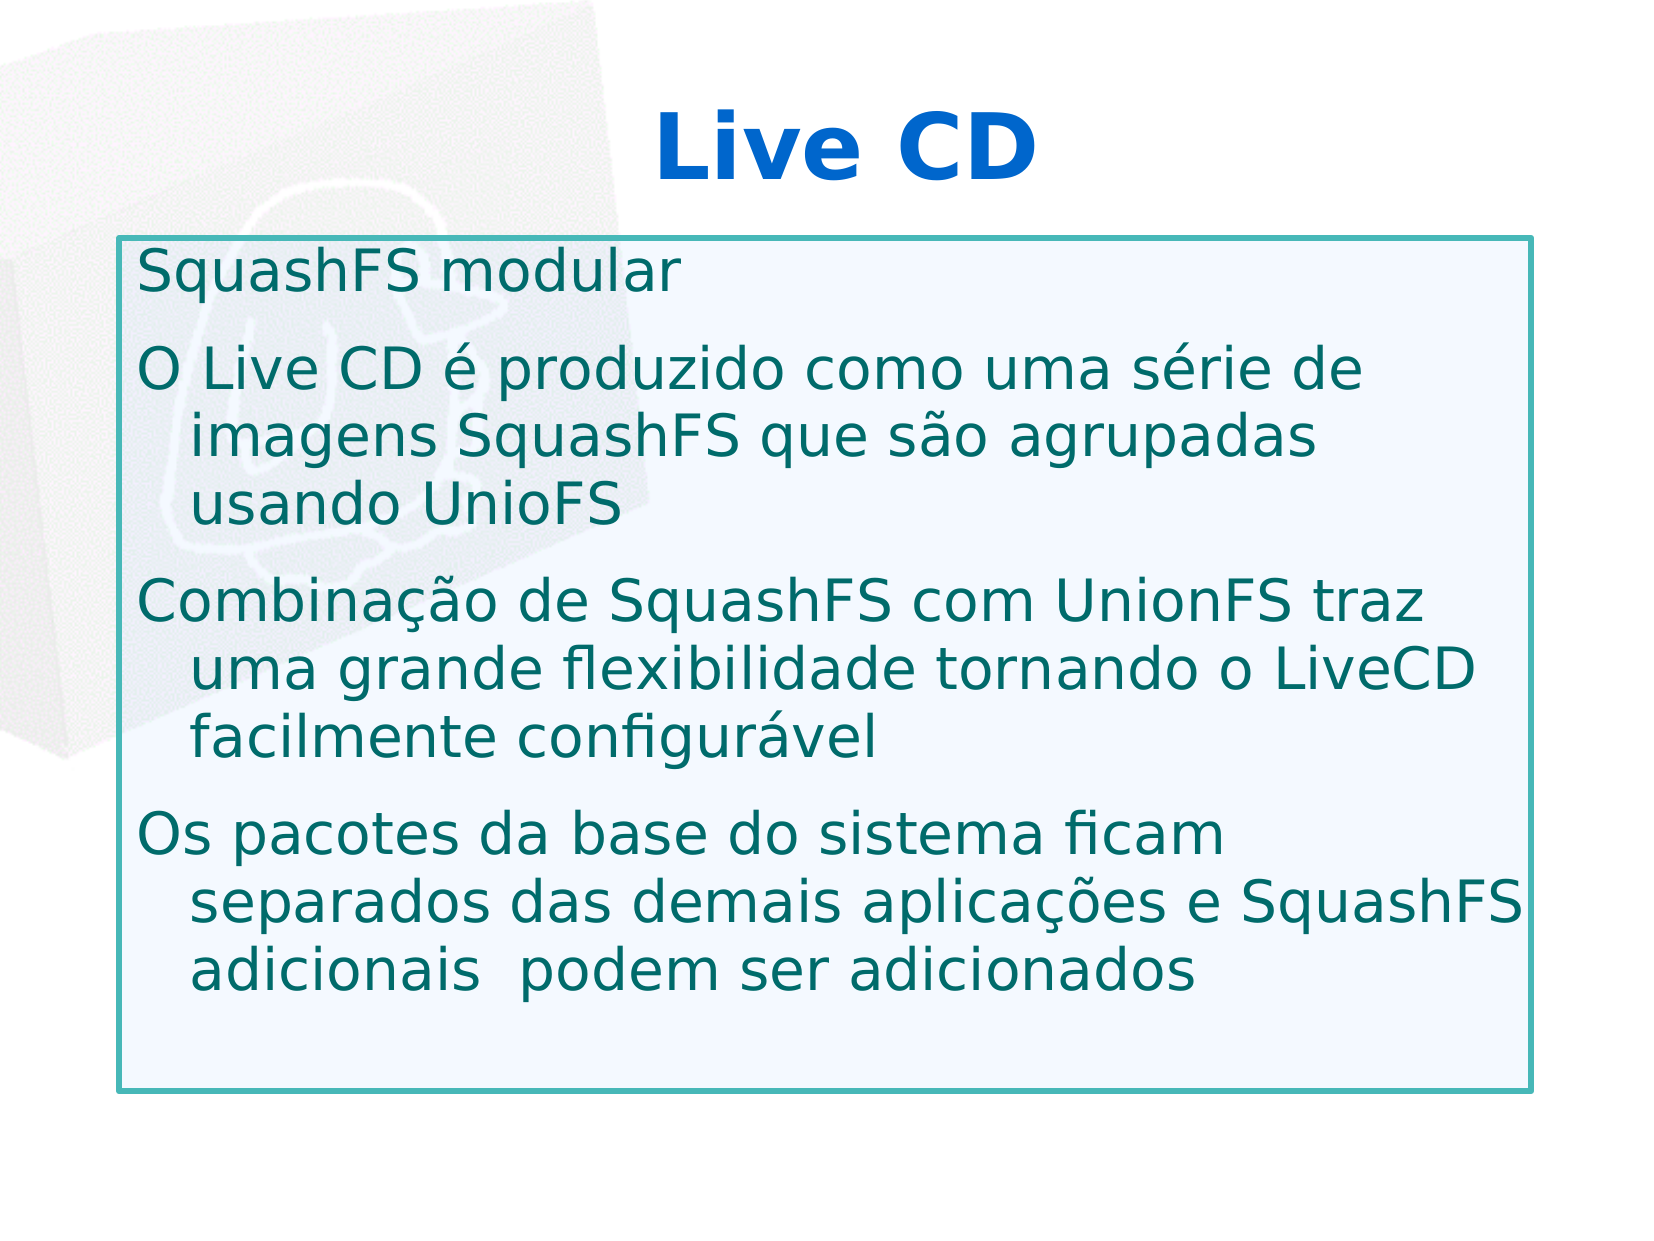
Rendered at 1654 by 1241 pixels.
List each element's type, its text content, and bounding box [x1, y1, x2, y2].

picture [0, 0, 700, 771]
list SquashFS modular O Live CD é produzido como uma série de imagens SquashFS que são agrupadas usando UnioFS Combinação de SquashFS com UnionFS traz uma grande flexibilidade tornando o LiveCD facilmente configurável Os pacotes da base do sistema ficam separados das demais aplicações e SquashFS adicionais podem ser adicionados [119, 237, 1532, 1092]
title Live CD [112, 70, 1581, 226]
